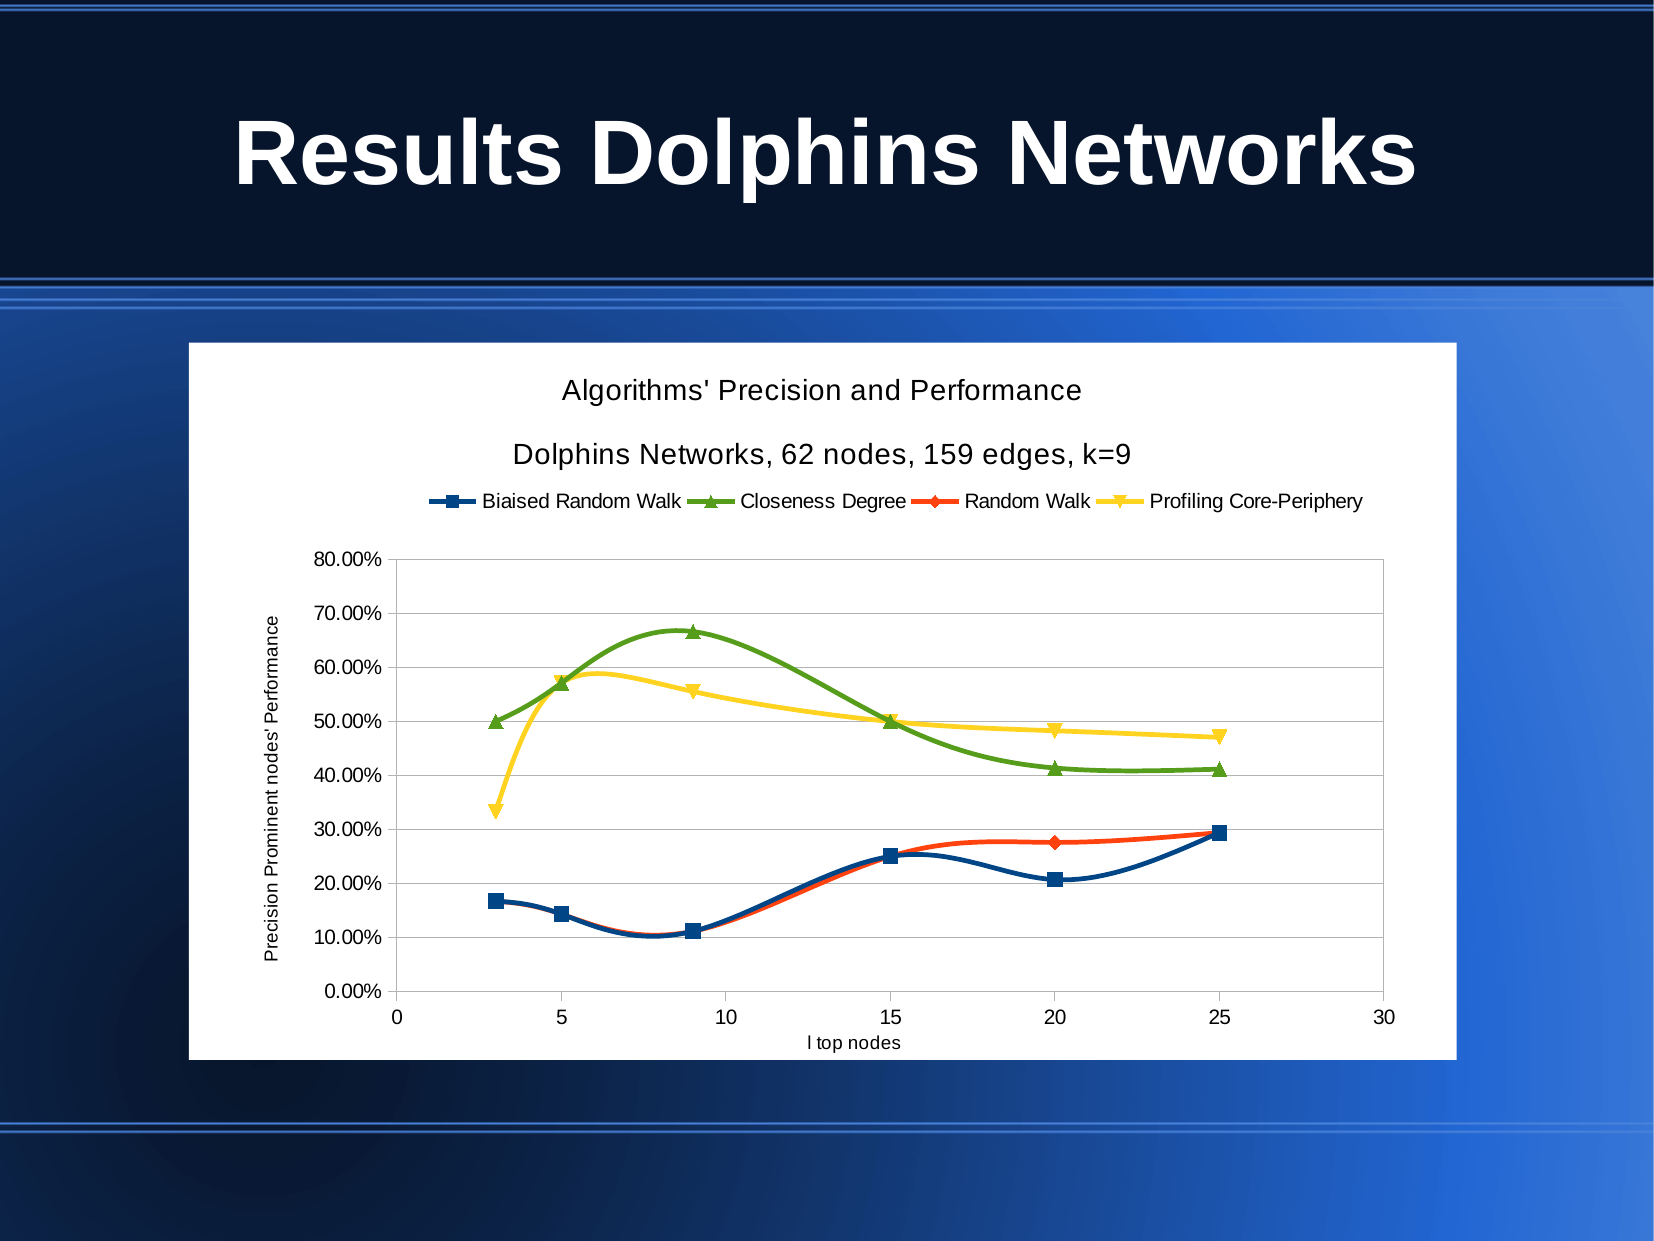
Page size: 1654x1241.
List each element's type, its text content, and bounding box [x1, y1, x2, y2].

title Results Dolphins Networks [82, 49, 1571, 257]
picture [0, 0, 1654, 1241]
chart [188, 342, 1457, 1061]
